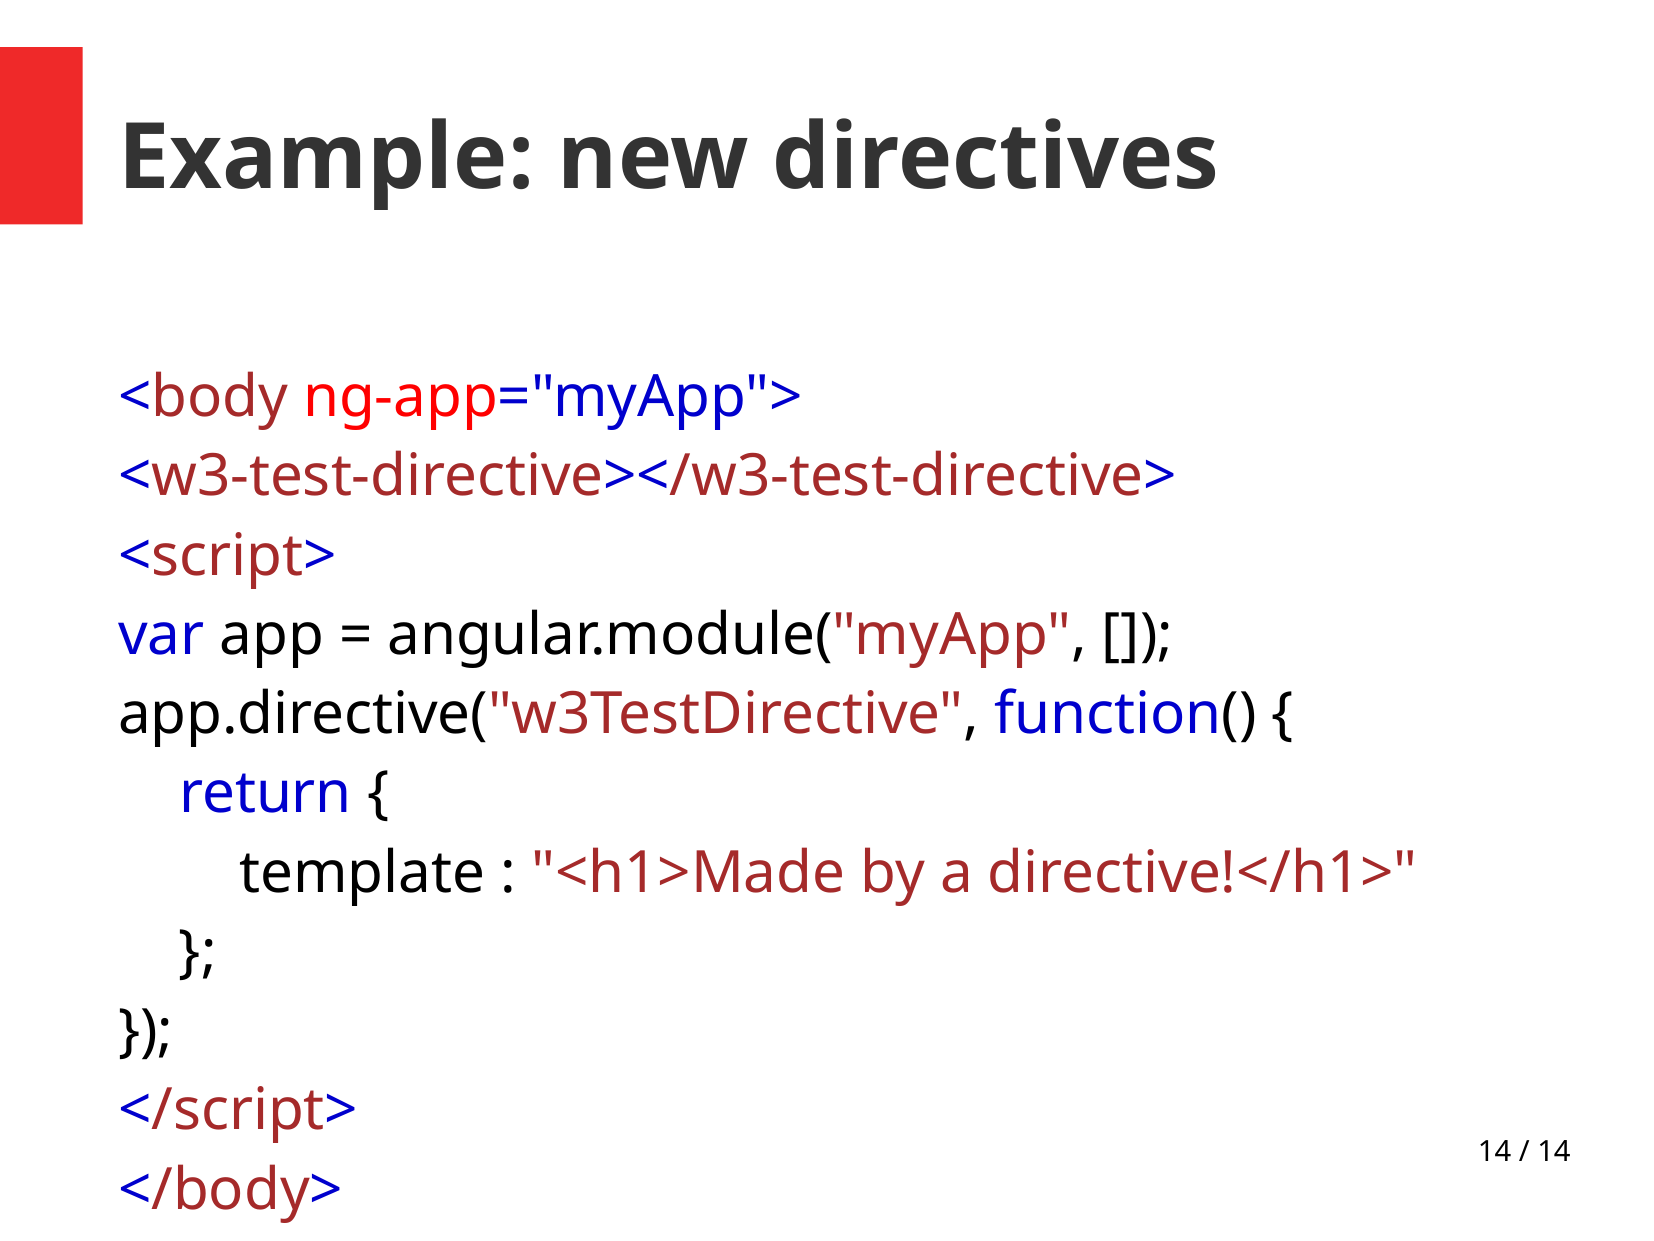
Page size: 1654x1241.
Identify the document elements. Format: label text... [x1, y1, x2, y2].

list <body ng-app="myApp"> <w3-test-directive></w3-test-directive> <script> var app = angular.module("myApp", []); app.directive("w3TestDirective", function() { return { template : "<h1>Made by a directive!</h1>" }; }); </script> </body> [118, 354, 1536, 1074]
title Example: new directives [118, 49, 1571, 257]
